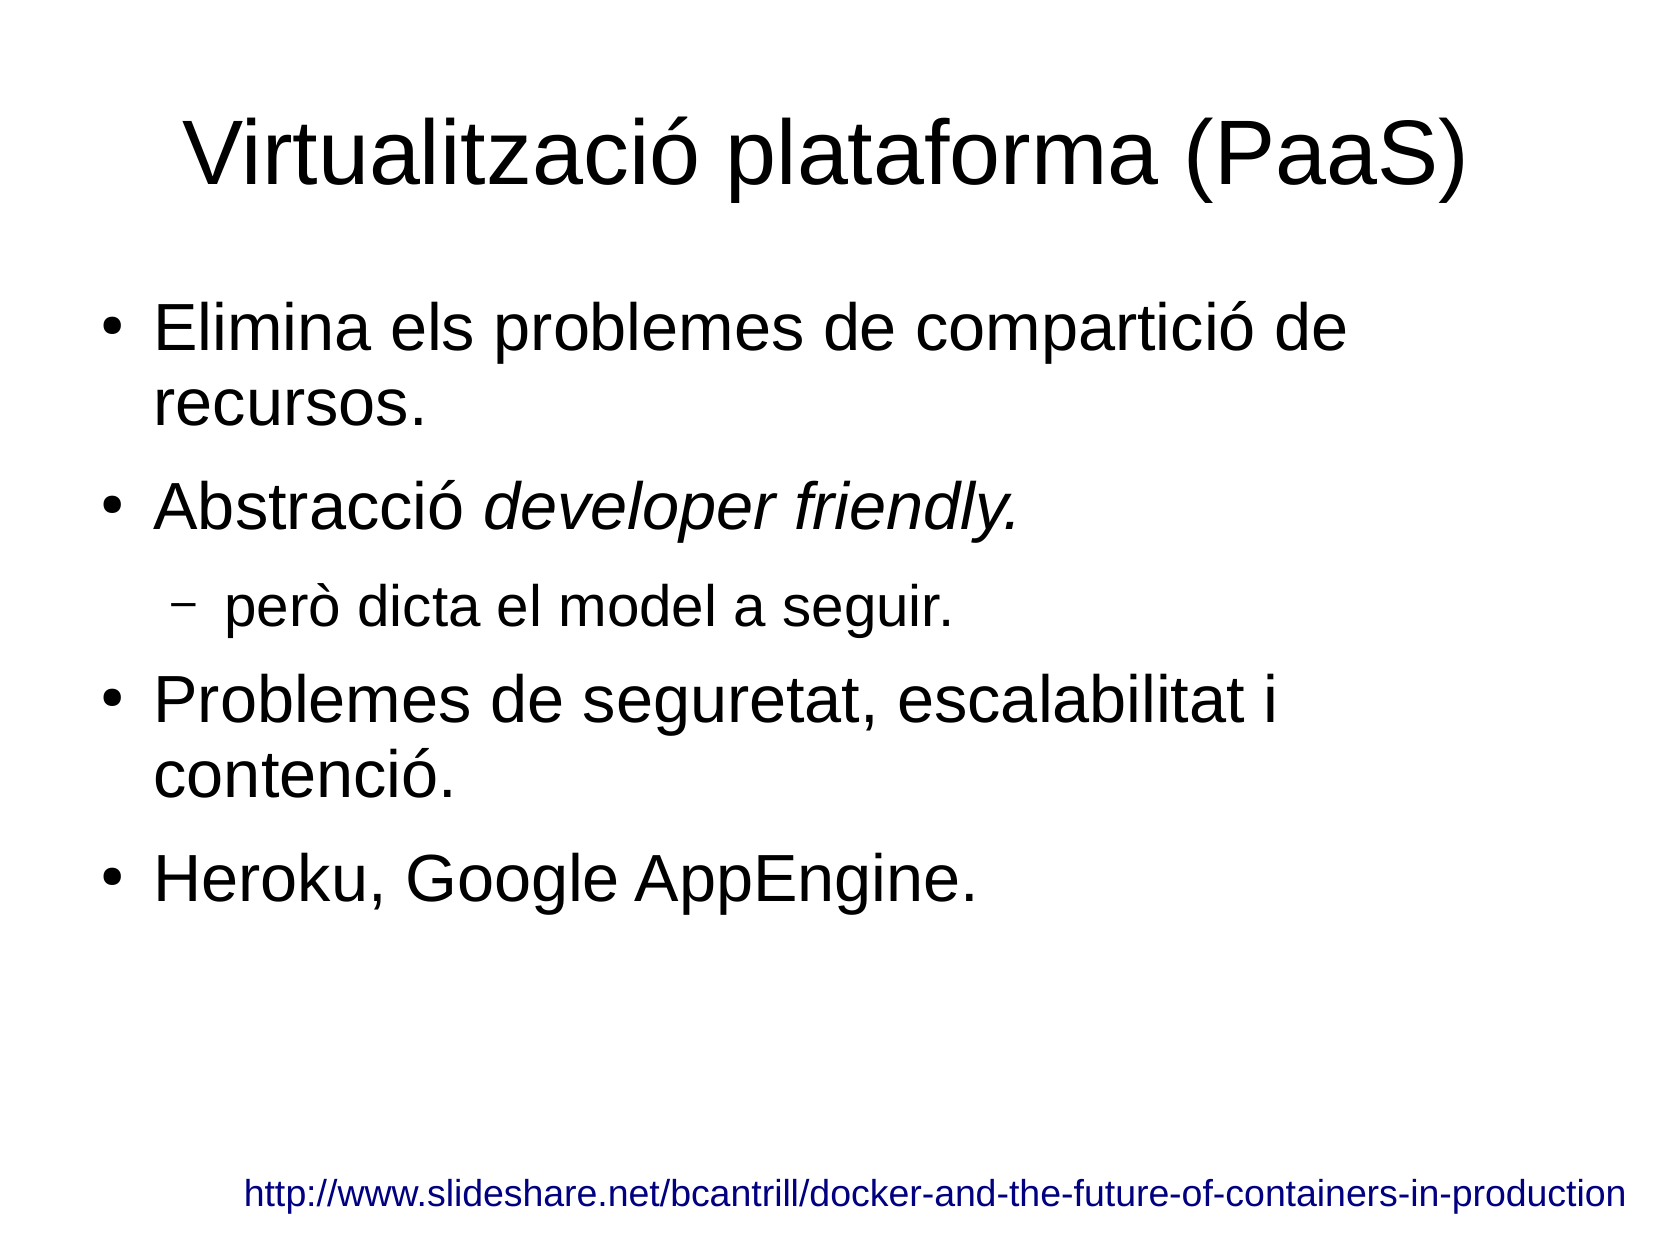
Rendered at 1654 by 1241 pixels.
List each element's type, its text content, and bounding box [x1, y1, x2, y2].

title Virtualització plataforma (PaaS) [82, 49, 1571, 257]
list Elimina els problemes de compartició de recursos. Abstracció developer friendly. però dicta el model a seguir. Problemes de seguretat, escalabilitat i contenció. Heroku, Google AppEngine. [82, 290, 1571, 1109]
text_box http://www.slideshare.net/bcantrill/docker-and-the-future-of-containers-in-production [23, 1165, 1642, 1229]
